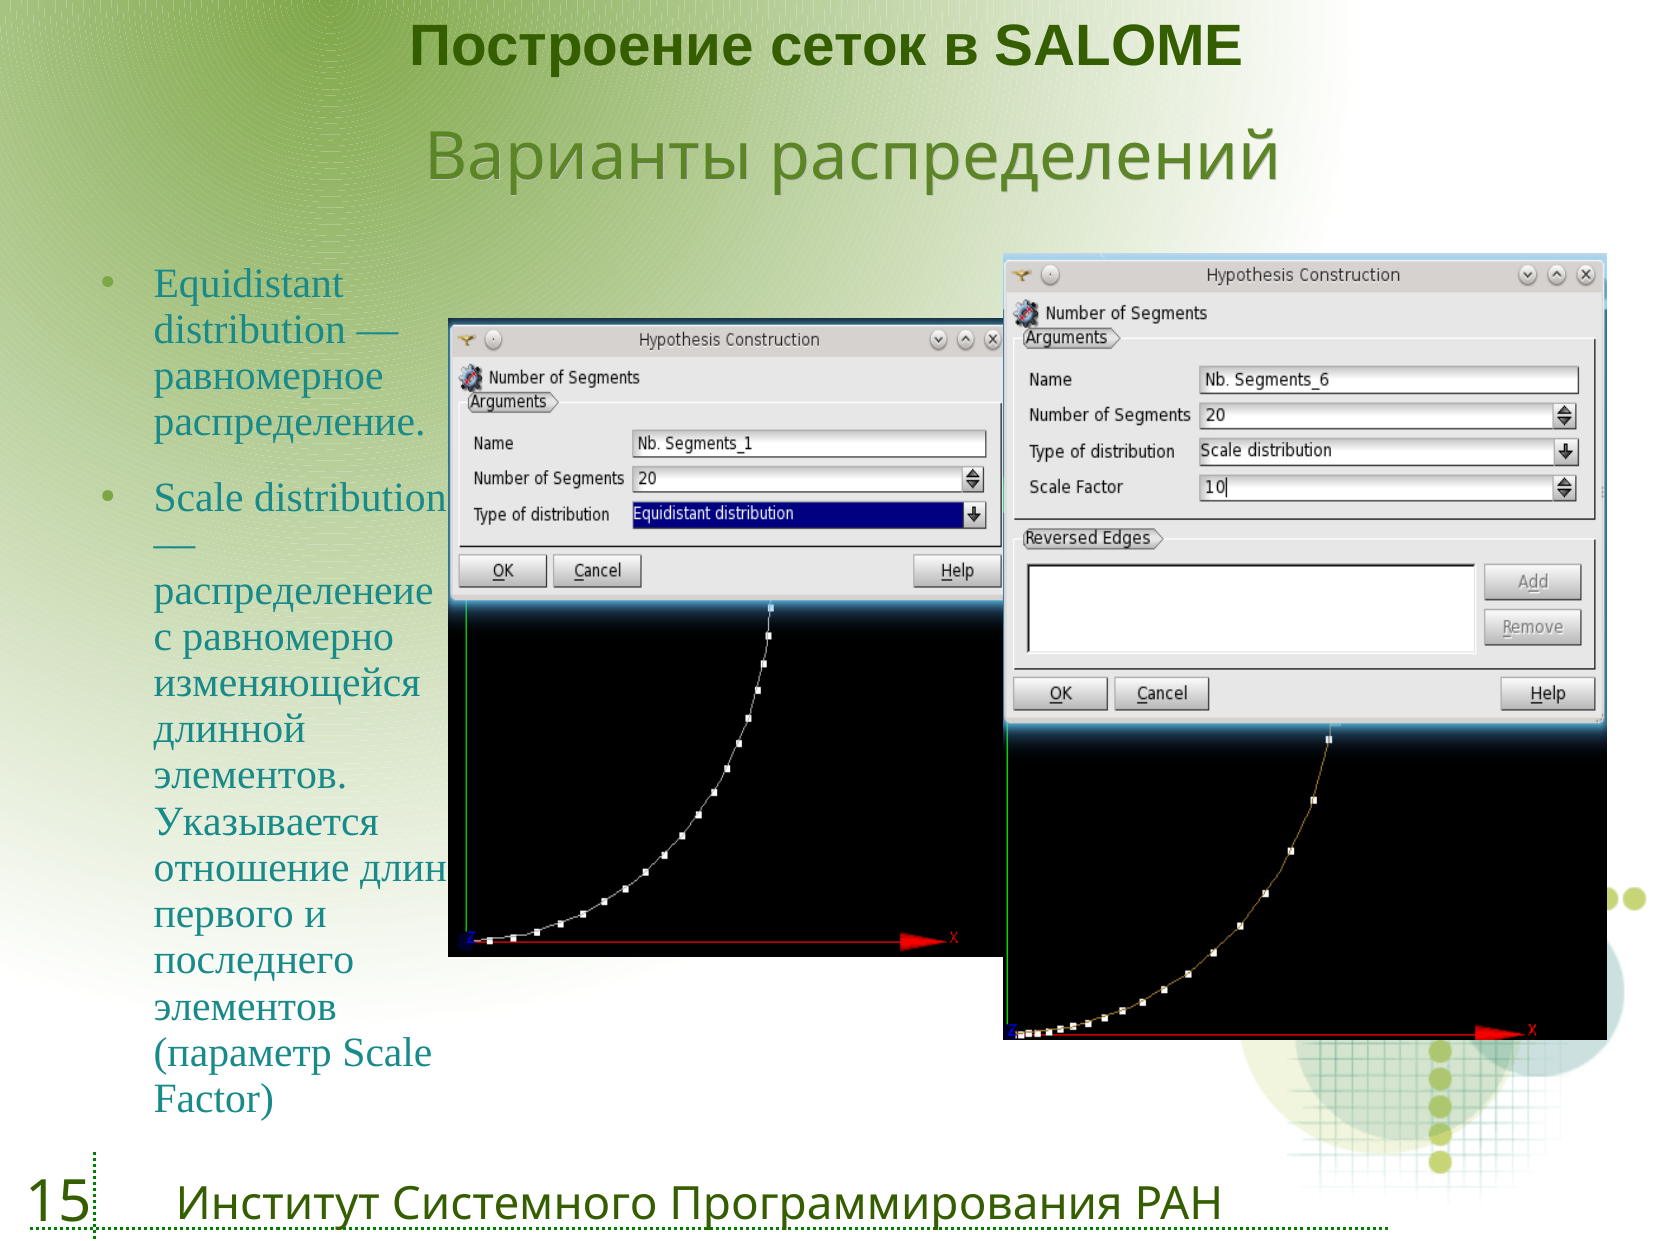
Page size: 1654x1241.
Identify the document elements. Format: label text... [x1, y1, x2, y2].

list Equidistant distribution — равномерное распределение. Scale distribution — распределенеие с равномерно изменяющейся длинной элементов. Указывается отношение длин первого и последнего элементов (параметр Scale Factor) [82, 259, 461, 1122]
title Варианты распределений [82, 94, 1625, 213]
picture [448, 253, 1654, 1211]
